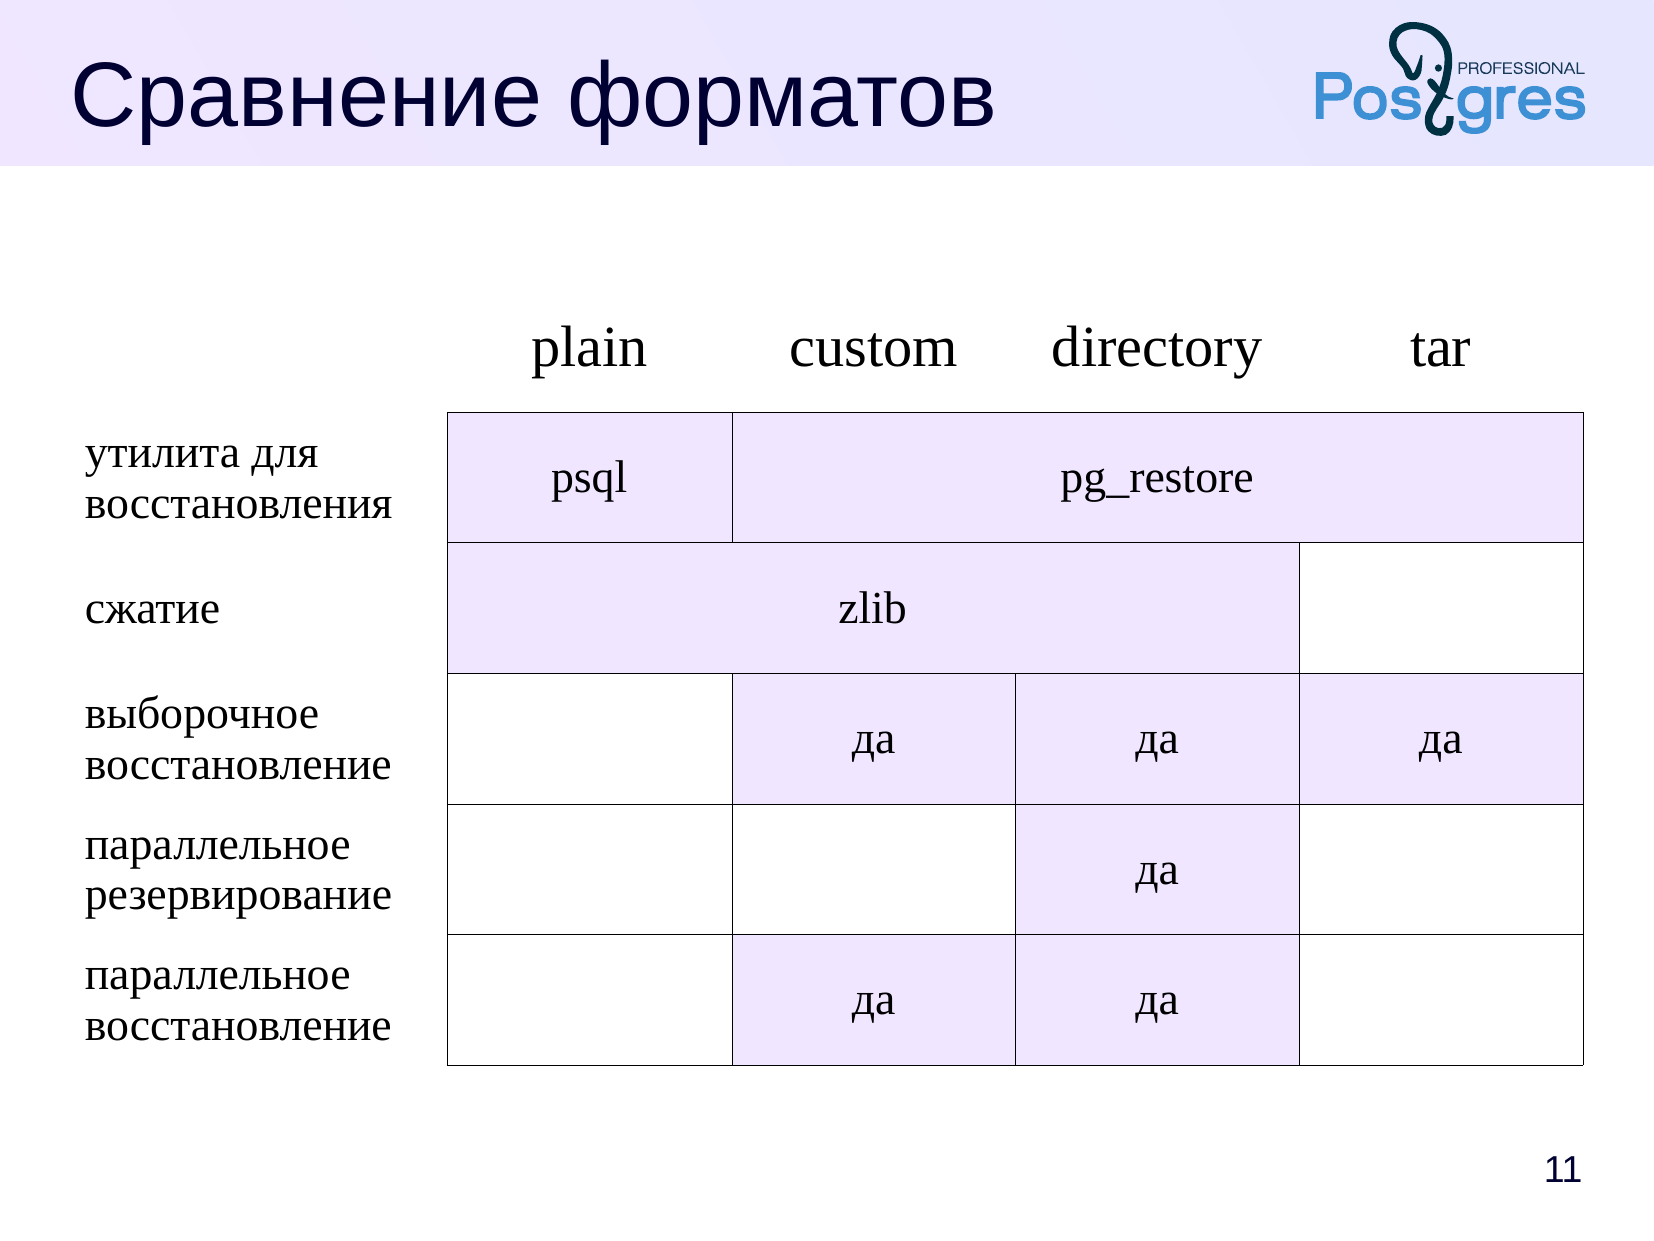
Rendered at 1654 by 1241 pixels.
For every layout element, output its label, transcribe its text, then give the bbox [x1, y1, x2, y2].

table_cell да [1016, 935, 1299, 1065]
table_header directory [1015, 281, 1299, 412]
table_cell да [733, 935, 1015, 1065]
table_cell выборочное восстановление [70, 674, 447, 804]
table_header [70, 281, 447, 412]
table_cell [733, 805, 1015, 934]
table_cell утилита для восстановления [70, 412, 447, 542]
table_header tar [1299, 281, 1583, 412]
table_cell psql [448, 413, 732, 542]
table_cell [448, 805, 732, 934]
table_cell да [1016, 674, 1299, 804]
table_cell [1300, 935, 1583, 1065]
table_cell параллельное резервирование [71, 805, 447, 934]
table_cell параллельное восстановление [70, 935, 447, 1065]
table_cell [448, 674, 732, 804]
table_cell сжатие [71, 543, 447, 673]
table_cell zlib [448, 543, 1299, 673]
table_cell [1300, 805, 1583, 934]
table_header custom [732, 281, 1015, 412]
title Сравнение форматов [70, 43, 1241, 147]
table_header plain [447, 281, 732, 412]
table_cell да [733, 674, 1015, 804]
table_cell [1300, 543, 1583, 673]
table_cell да [1016, 805, 1299, 934]
table_cell да [1300, 674, 1583, 804]
table_cell [448, 935, 732, 1065]
table_cell pg_restore [733, 413, 1583, 542]
